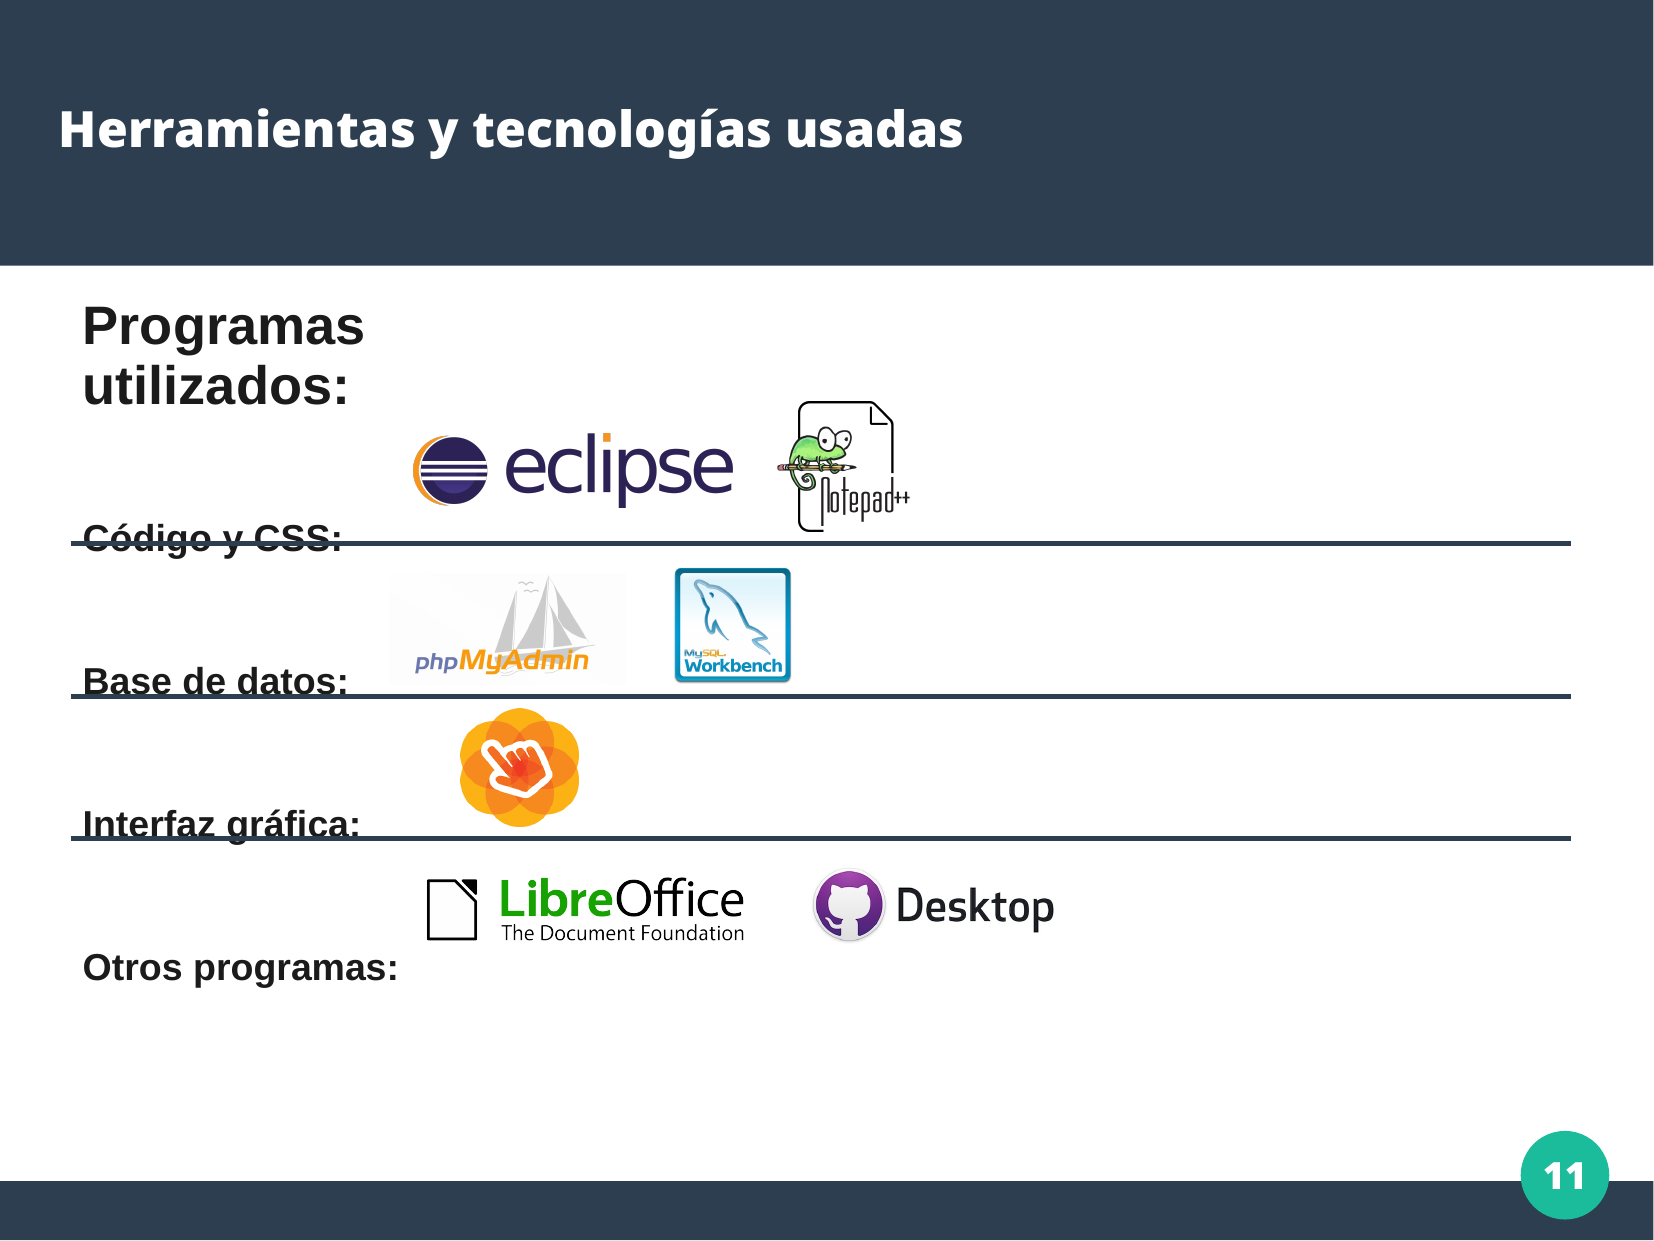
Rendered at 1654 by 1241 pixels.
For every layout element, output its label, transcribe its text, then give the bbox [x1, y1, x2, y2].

list Programas utilizados: Código y CSS: Base de datos: Interfaz gráfica: Otros programas: [82, 295, 626, 541]
list Programas utilizados: Código y CSS: Base de datos: Interfaz gráfica: Otros programas: [82, 546, 626, 694]
title Herramientas y tecnologías usadas [59, 49, 1595, 207]
picture [401, 850, 768, 968]
picture [389, 573, 626, 686]
picture [460, 708, 579, 827]
list Programas utilizados: Código y CSS: Base de datos: Interfaz gráfica: Otros programas: [82, 699, 626, 836]
picture [413, 433, 733, 508]
picture [767, 401, 918, 532]
picture [779, 854, 1087, 957]
picture [673, 566, 792, 686]
list Programas utilizados: Código y CSS: Base de datos: Interfaz gráfica: Otros programas: [82, 841, 626, 1111]
